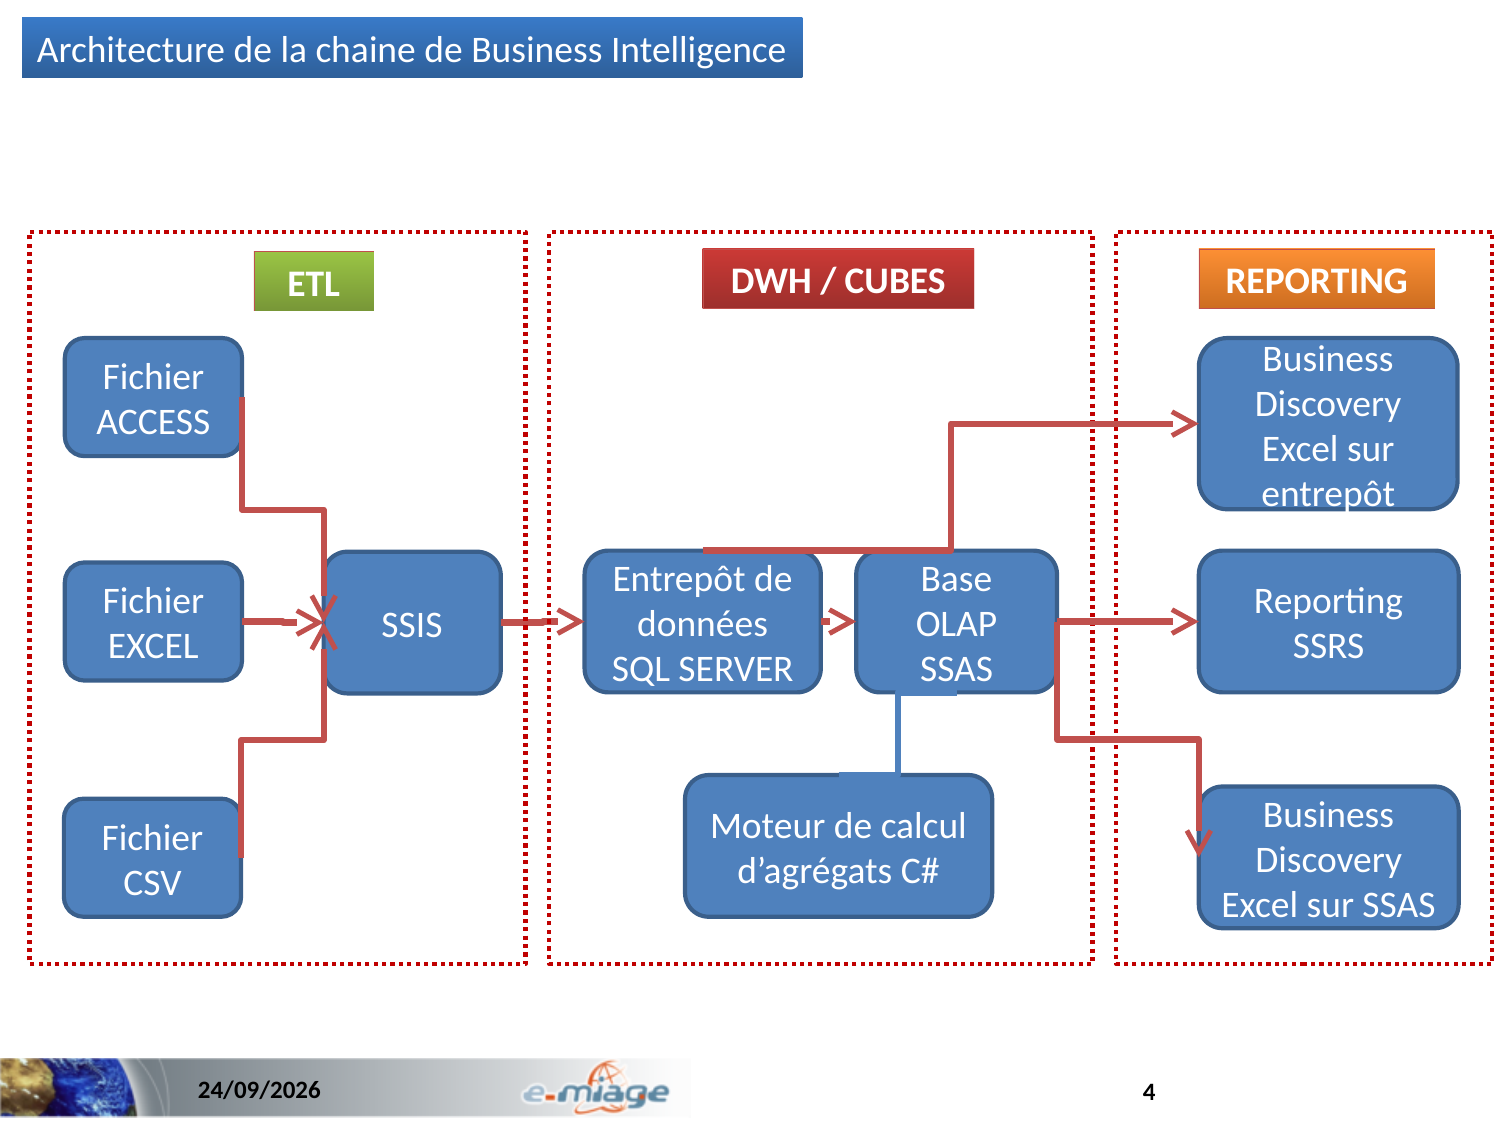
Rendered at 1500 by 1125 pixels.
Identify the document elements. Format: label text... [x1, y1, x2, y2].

text_box ETL [253, 251, 374, 311]
text_box REPORTING [1198, 248, 1435, 309]
text_box Reporting SSRS [1198, 550, 1459, 693]
text_box DWH / CUBES [702, 248, 975, 309]
text_box Business Discovery Excel sur SSAS [1198, 786, 1459, 929]
text_box Fichier EXCEL [64, 562, 243, 681]
text_box Entrepôt de données SQL SERVER [584, 550, 821, 693]
text_box Architecture de la chaine de Business Intelligence [22, 17, 803, 78]
text_box Business Discovery Excel sur entrepôt [1198, 338, 1458, 510]
text_box Moteur de calcul d’agrégats C# [685, 775, 993, 917]
text_box SSIS [323, 551, 501, 694]
text_box Fichier ACCESS [64, 338, 243, 457]
picture [0, 1058, 691, 1118]
text_box Fichier CSV [63, 798, 242, 917]
text_box Base OLAP SSAS [856, 550, 1058, 693]
